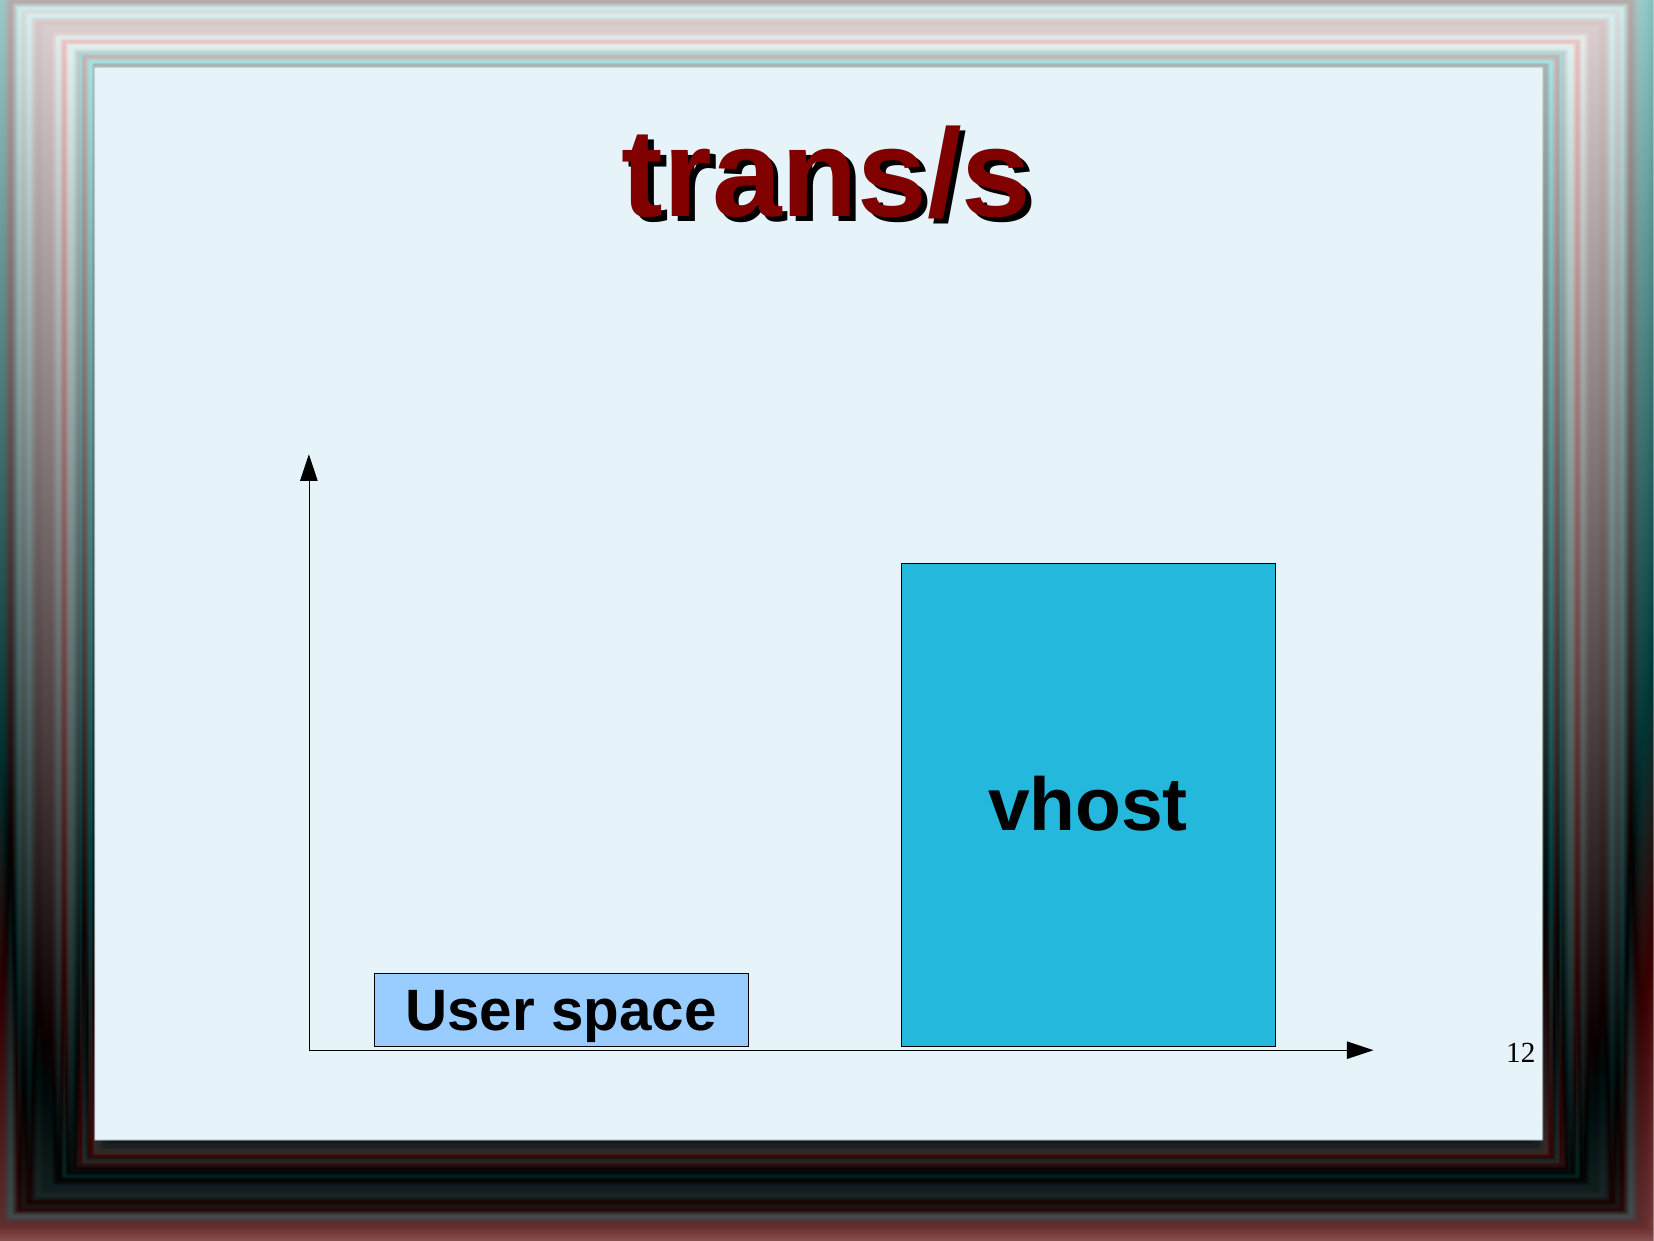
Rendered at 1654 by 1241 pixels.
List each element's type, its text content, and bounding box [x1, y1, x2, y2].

picture [0, 0, 1654, 1241]
title trans/s [118, 88, 1536, 257]
text_box vhost [901, 563, 1276, 1047]
text_box User space [374, 973, 749, 1047]
list [118, 324, 1506, 1120]
